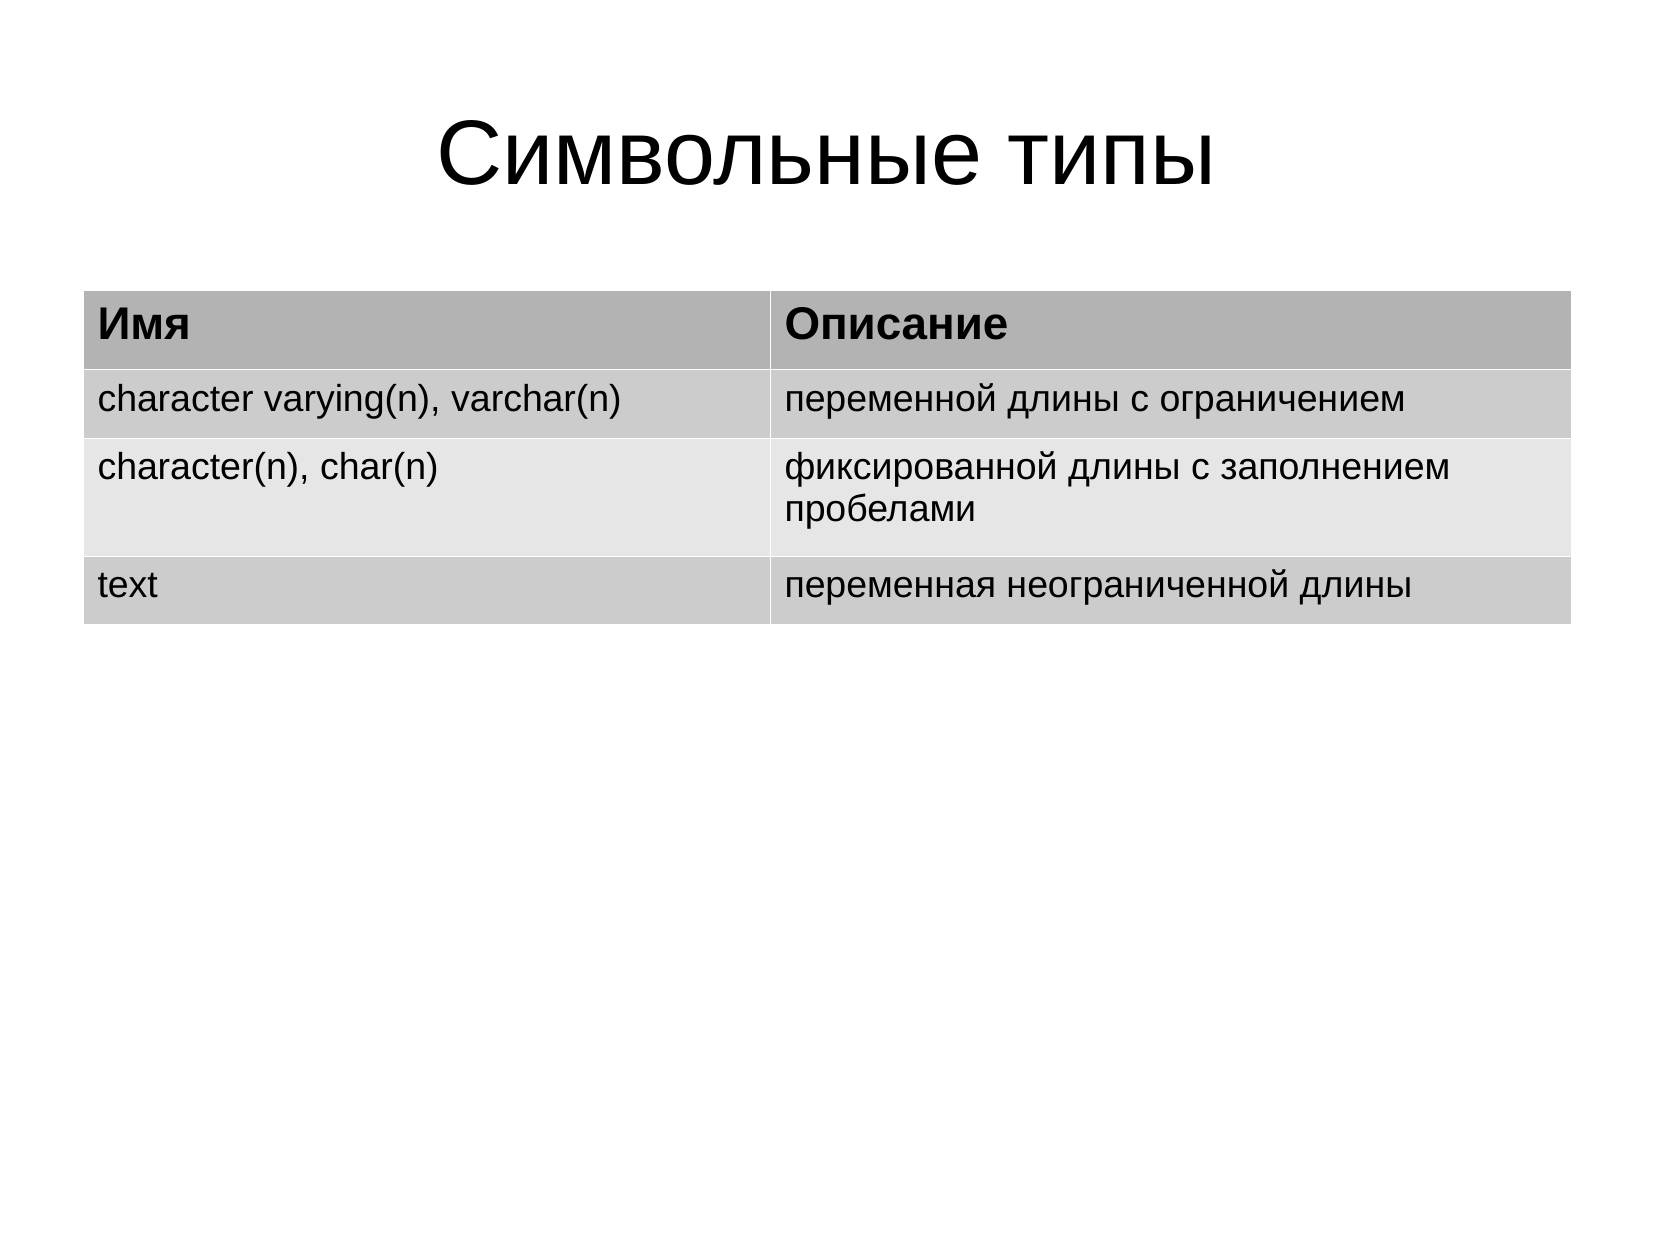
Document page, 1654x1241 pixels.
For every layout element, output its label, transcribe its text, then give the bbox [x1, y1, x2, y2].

table_cell переменной длины с ограничением [771, 370, 1571, 438]
table_cell character(n), char(n) [84, 439, 770, 556]
table_cell переменная неограниченной длины [771, 557, 1571, 624]
table_cell фиксированной длины с заполнением пробелами [771, 439, 1571, 556]
title Символьные типы [82, 49, 1571, 257]
table_header Имя [84, 291, 770, 369]
table_cell character varying(n), varchar(n) [84, 370, 770, 438]
table_header Описание [771, 291, 1571, 369]
table_cell text [84, 557, 770, 624]
